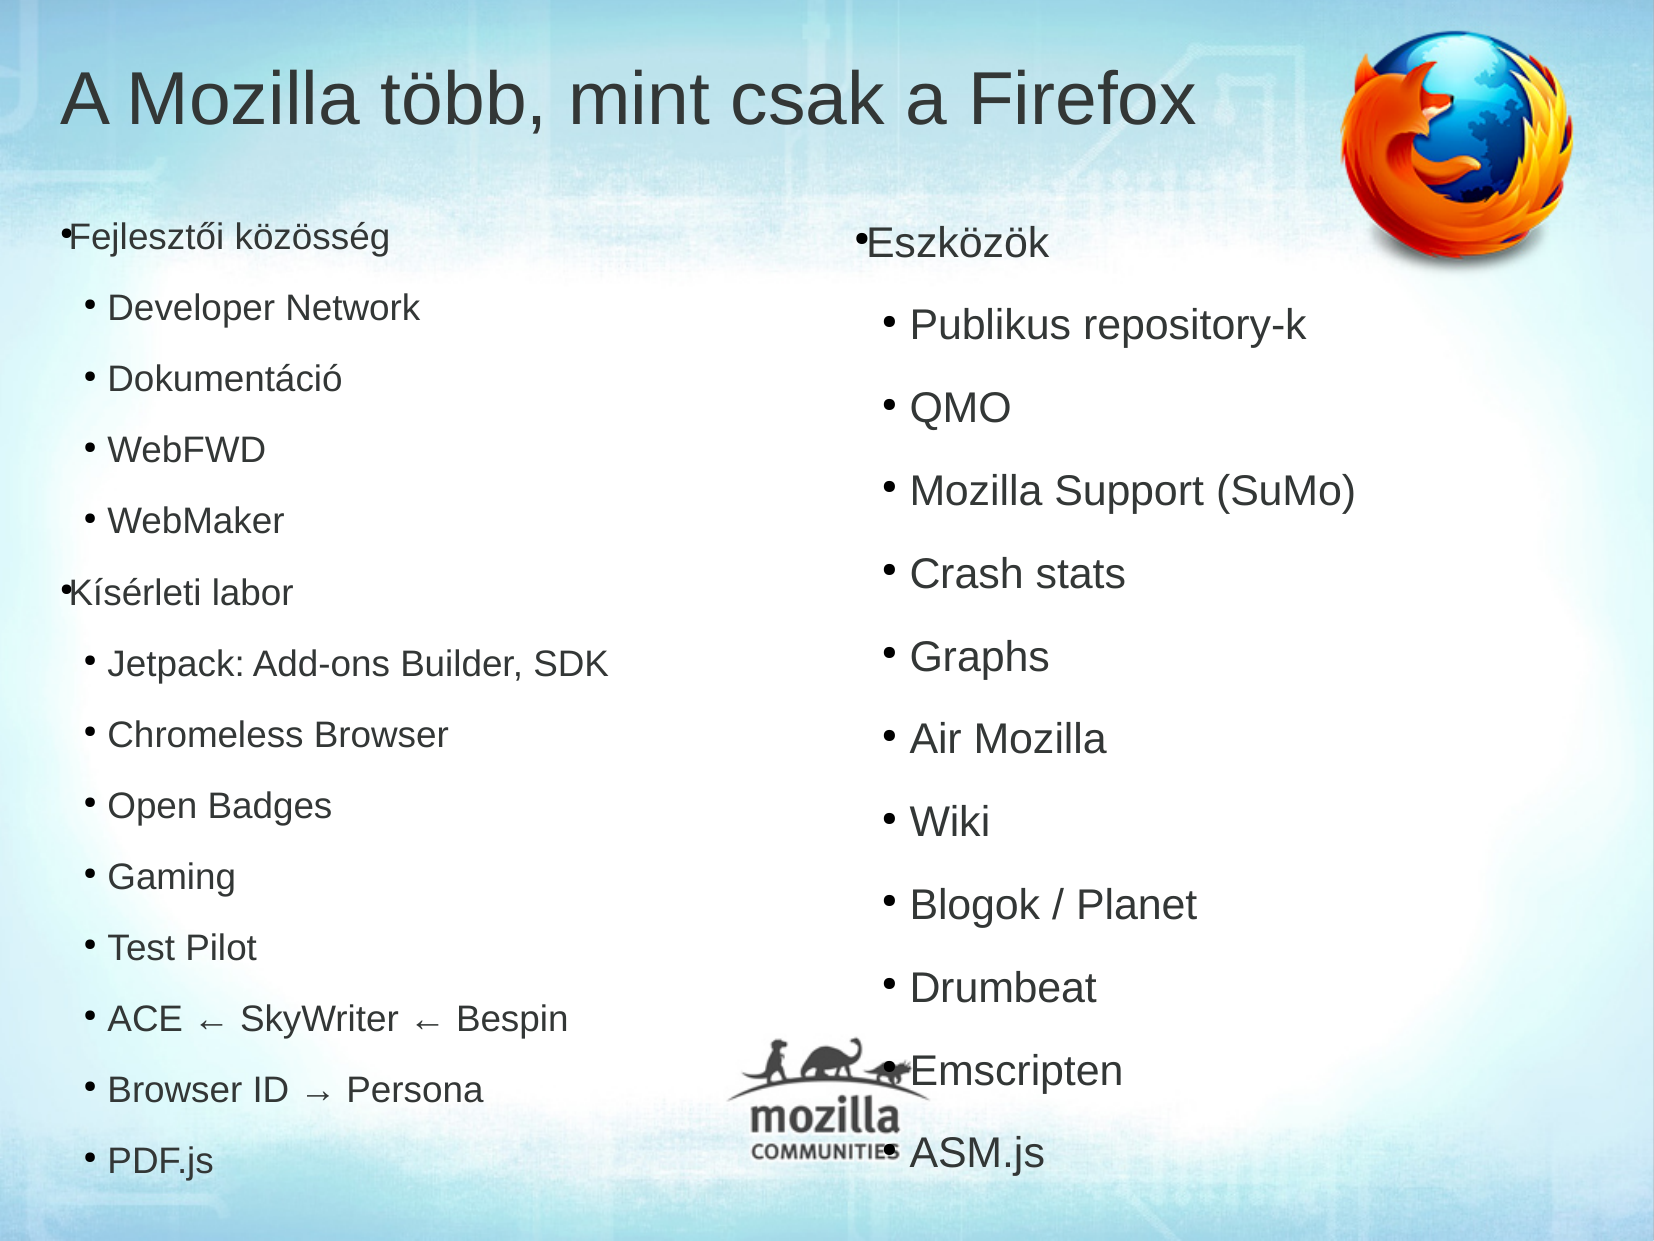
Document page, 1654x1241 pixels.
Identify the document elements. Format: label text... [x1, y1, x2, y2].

list Fejlesztői közösség Developer Network Dokumentáció WebFWD WebMaker Kísérleti labor Jetpack: Add-ons Builder, SDK Chromeless Browser Open Badges Gaming Test Pilot ACE ← SkyWriter ← Bespin Browser ID → Persona PDF.js [51, 200, 809, 1193]
picture [0, 0, 1654, 1241]
list Eszközök Publikus repository-k QMO Mozilla Support (SuMo) Crash stats Graphs Air Mozilla Wiki Blogok / Planet Drumbeat Emscripten ASM.js [845, 200, 1603, 1191]
title A Mozilla több, mint csak a Firefox [51, 0, 1323, 189]
